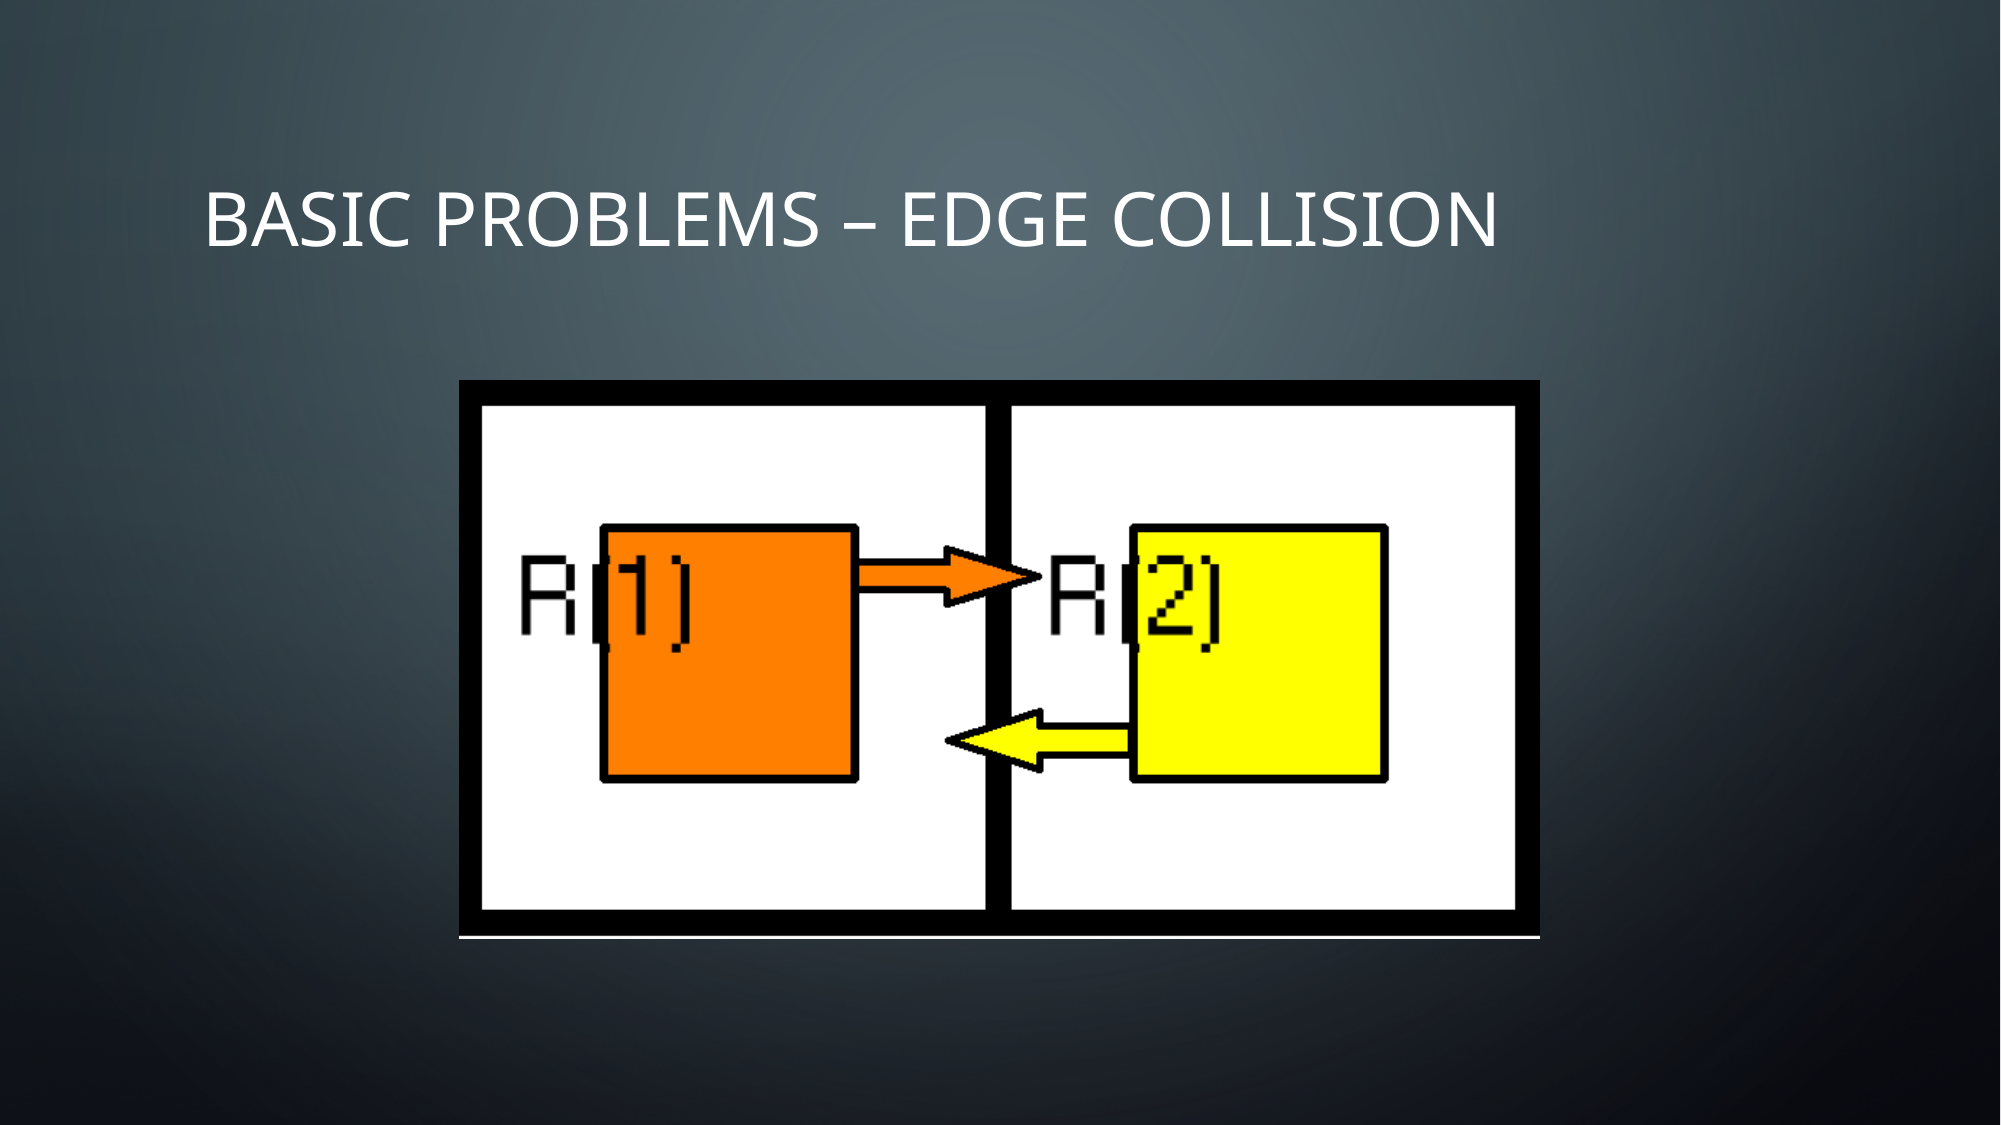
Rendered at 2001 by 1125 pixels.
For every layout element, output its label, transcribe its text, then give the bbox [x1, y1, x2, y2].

picture [0, 0, 2001, 1125]
title Basic Problems – EDge Collision [187, 101, 1813, 344]
